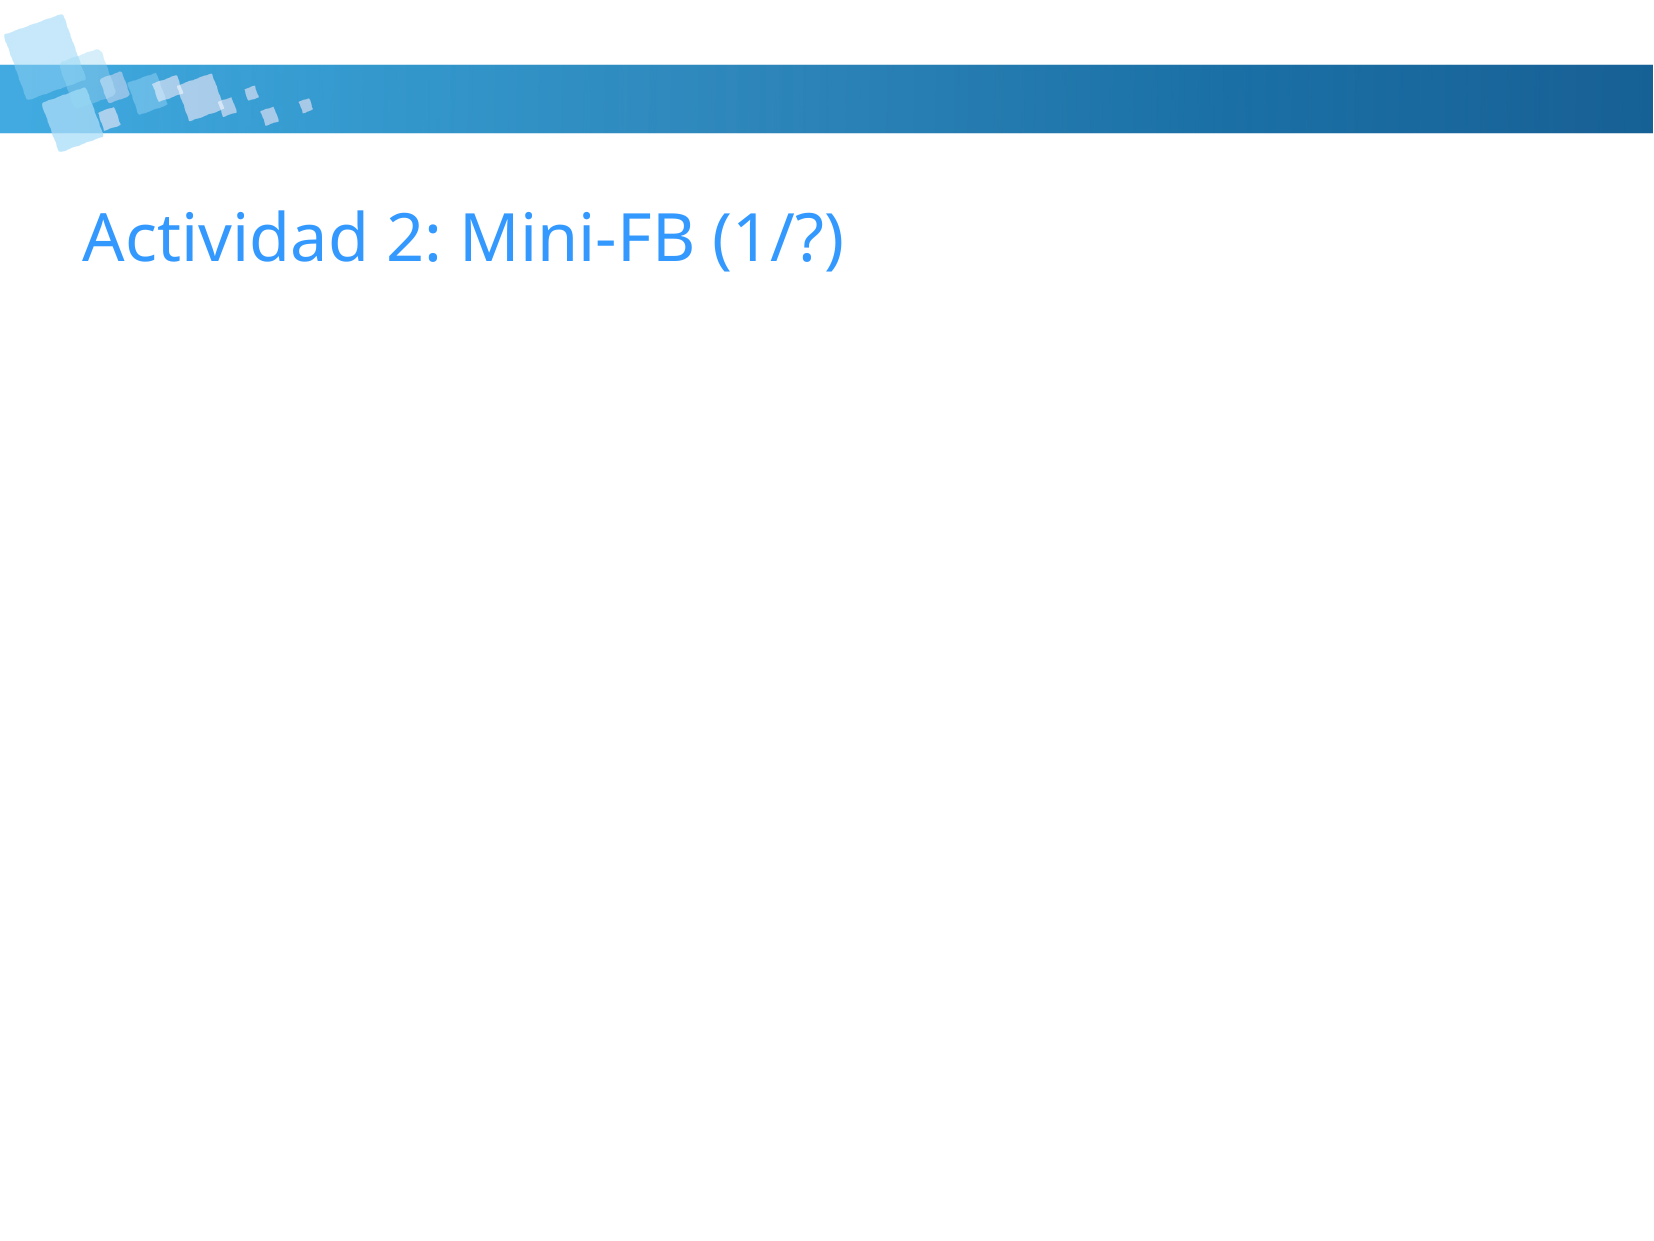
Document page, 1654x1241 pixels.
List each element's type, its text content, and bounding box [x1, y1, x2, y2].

picture [0, 0, 1653, 1238]
title Actividad 2: Mini-FB (1/?) [82, 132, 1571, 340]
